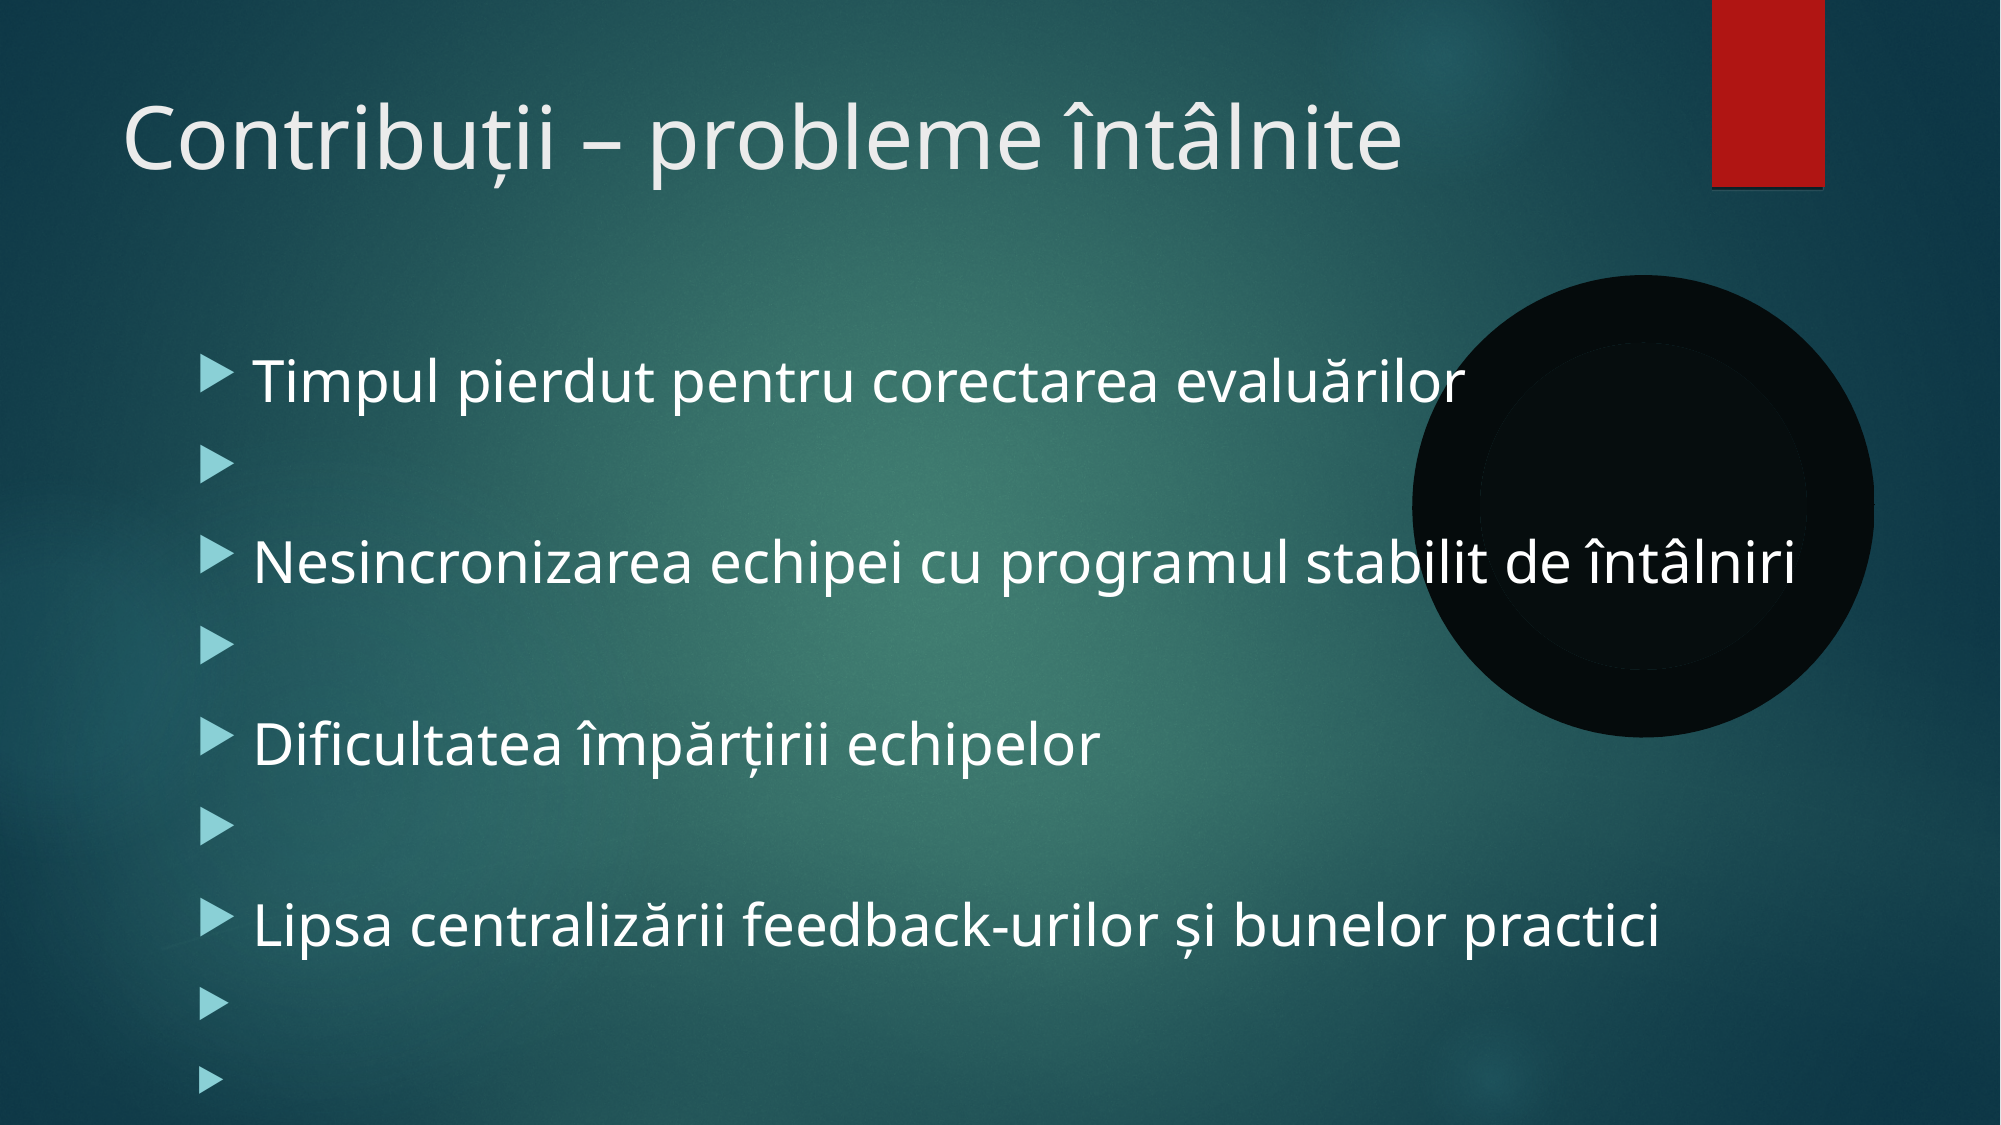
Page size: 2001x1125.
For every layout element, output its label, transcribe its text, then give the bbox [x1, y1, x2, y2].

list Timpul pierdut pentru corectarea evaluărilor Nesincronizarea echipei cu programul stabilit de întâlniri Dificultatea împărțirii echipelor Lipsa centralizării feedback-urilor și bunelor practici [181, 336, 1860, 1026]
title Contribuții – probleme întâlnite [106, 74, 1649, 305]
